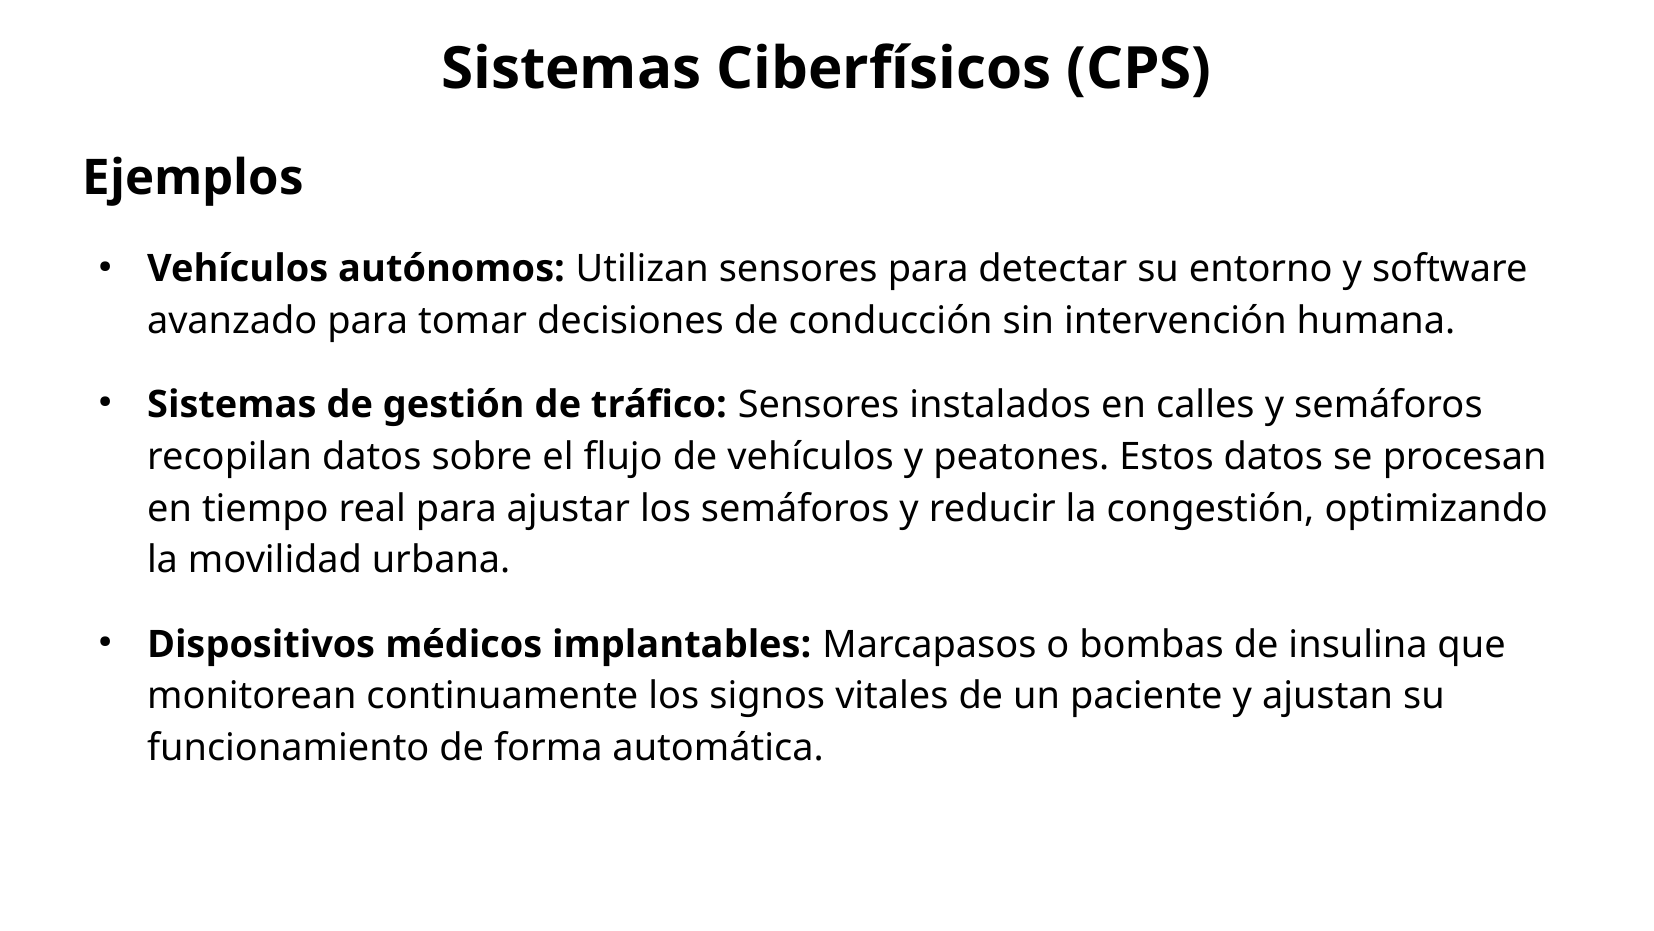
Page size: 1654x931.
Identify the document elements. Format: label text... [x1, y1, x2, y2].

list Ejemplos Vehículos autónomos: Utilizan sensores para detectar su entorno y software avanzado para tomar decisiones de conducción sin intervención humana. Sistemas de gestión de tráfico: Sensores instalados en calles y semáforos recopilan datos sobre el flujo de vehículos y peatones. Estos datos se procesan en tiempo real para ajustar los semáforos y reducir la congestión, optimizando la movilidad urbana. Dispositivos médicos implantables: Marcapasos o bombas de insulina que monitorean continuamente los signos vitales de un paciente y ajustan su funcionamiento de forma automática. [82, 141, 1571, 815]
title Sistemas Ciberfísicos (CPS) [82, 13, 1571, 119]
